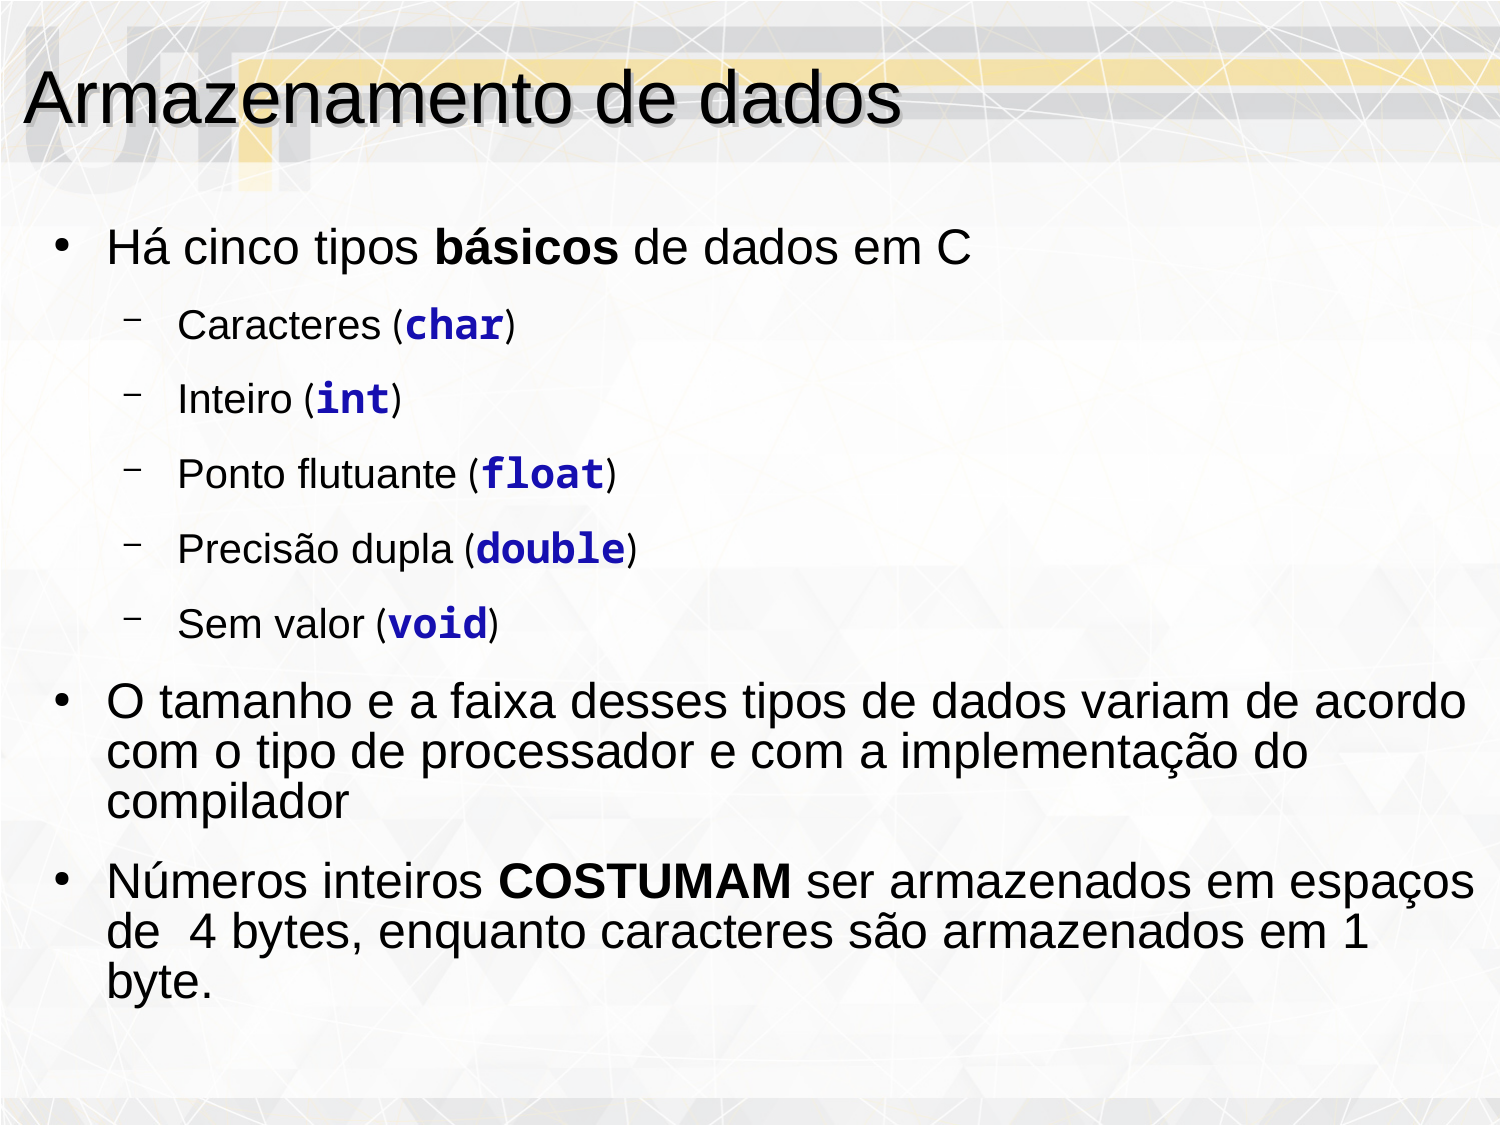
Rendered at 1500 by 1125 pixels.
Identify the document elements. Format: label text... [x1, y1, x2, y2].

title Armazenamento de dados [23, 18, 1489, 178]
list Há cinco tipos básicos de dados em C Caracteres (char) Inteiro (int) Ponto flutuante (float) Precisão dupla (double) Sem valor (void) O tamanho e a faixa desses tipos de dados variam de acordo com o tipo de processador e com a implementação do compilador Números inteiros COSTUMAM ser armazenados em espaços de 4 bytes, enquanto caracteres são armazenados em 1 byte. [35, 224, 1477, 1087]
